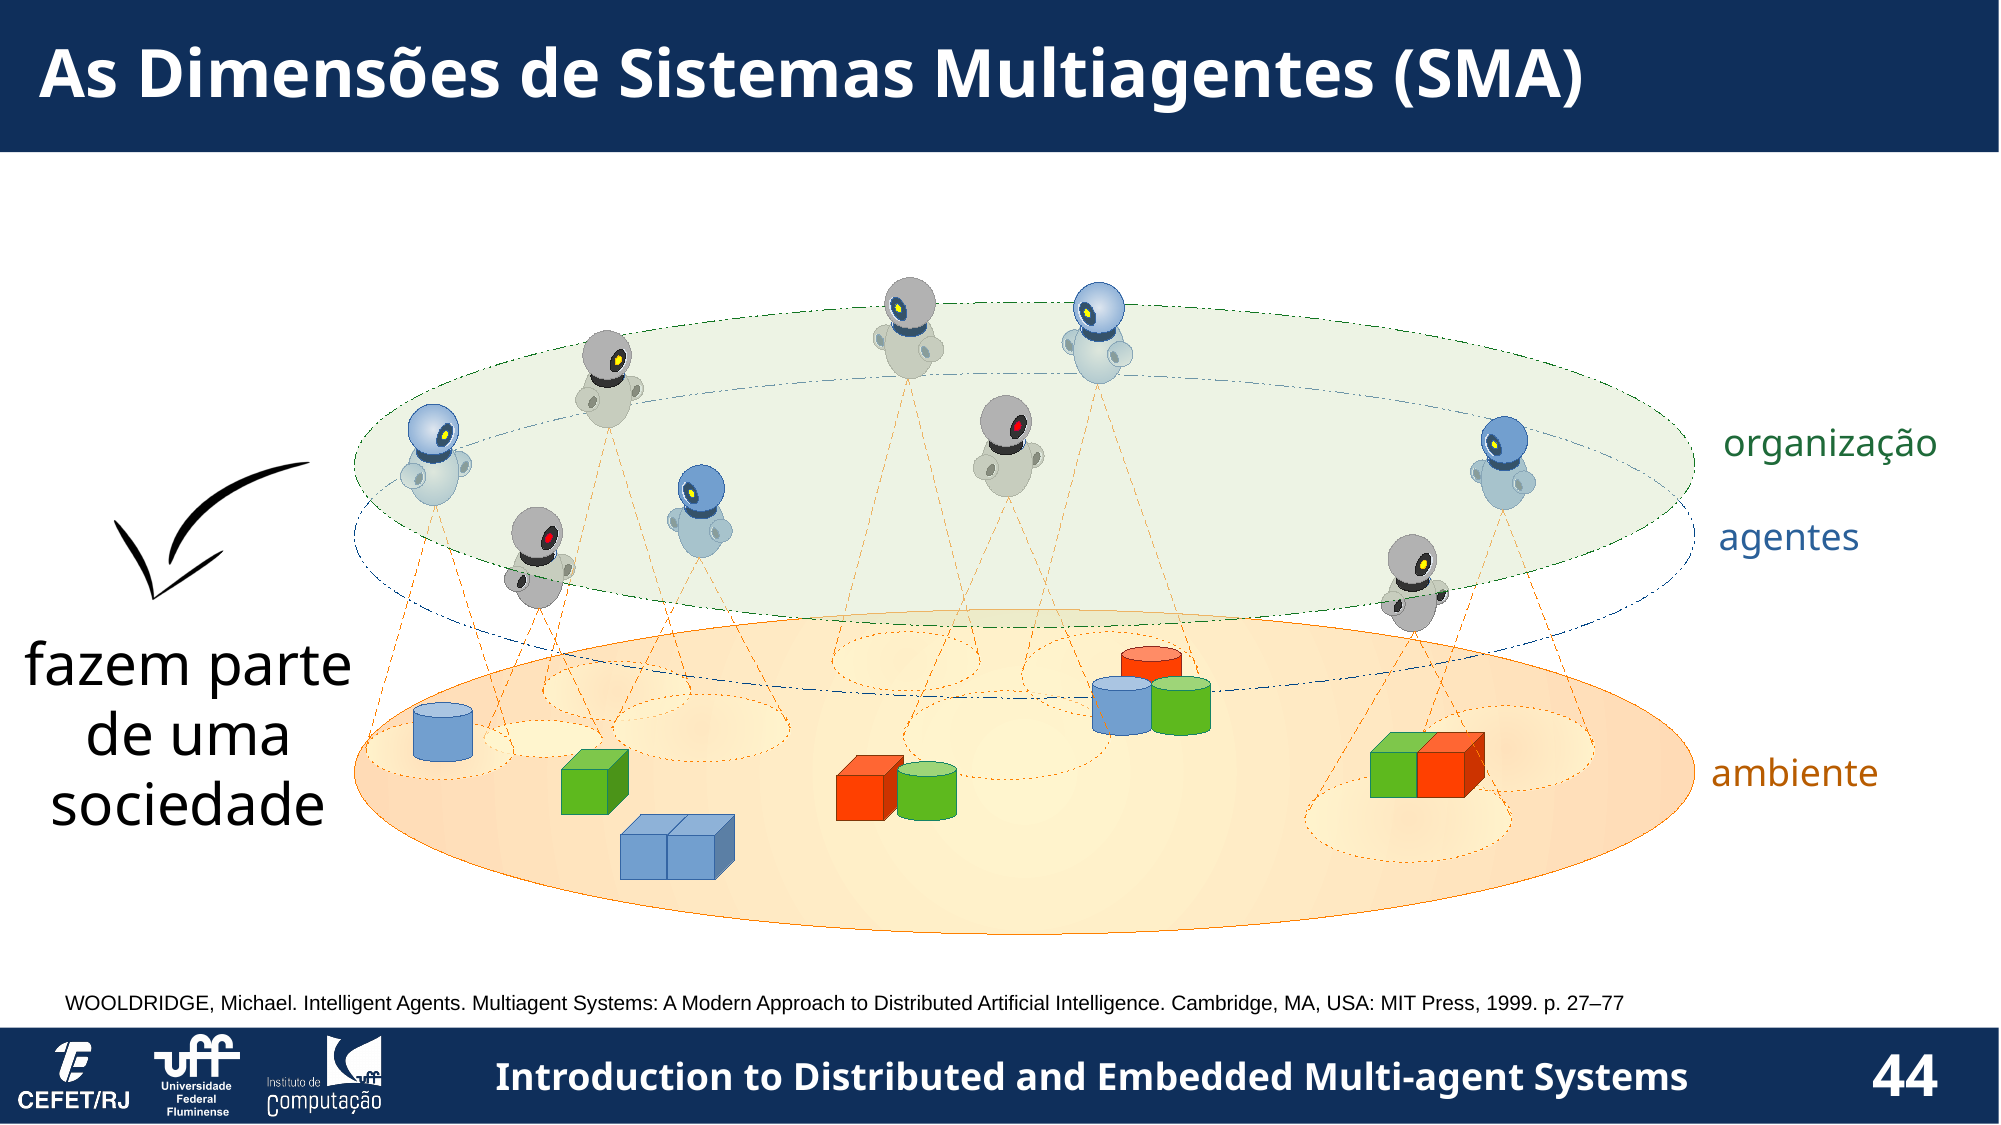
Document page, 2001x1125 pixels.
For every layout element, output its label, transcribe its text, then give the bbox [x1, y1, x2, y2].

text_box As Dimensões de Sistemas Multiagentes (SMA) [25, 23, 1999, 119]
picture [153, 1033, 241, 1121]
picture [265, 1033, 383, 1117]
picture [93, 393, 311, 611]
text_box fazem parte de uma sociedade [0, 620, 396, 845]
text_box [354, 277, 1695, 935]
text_box WOOLDRIDGE, Michael. Intelligent Agents. Multiagent Systems: A Modern Approach to Distributed Artificial Intelligence. Cambridge, MA, USA: MIT Press, 1999. p. 27–77 [50, 982, 1969, 1023]
text_box agentes [1612, 505, 1967, 566]
text_box organização [1653, 411, 2000, 472]
text_box ambiente [1618, 741, 1973, 802]
picture [18, 1021, 129, 1125]
